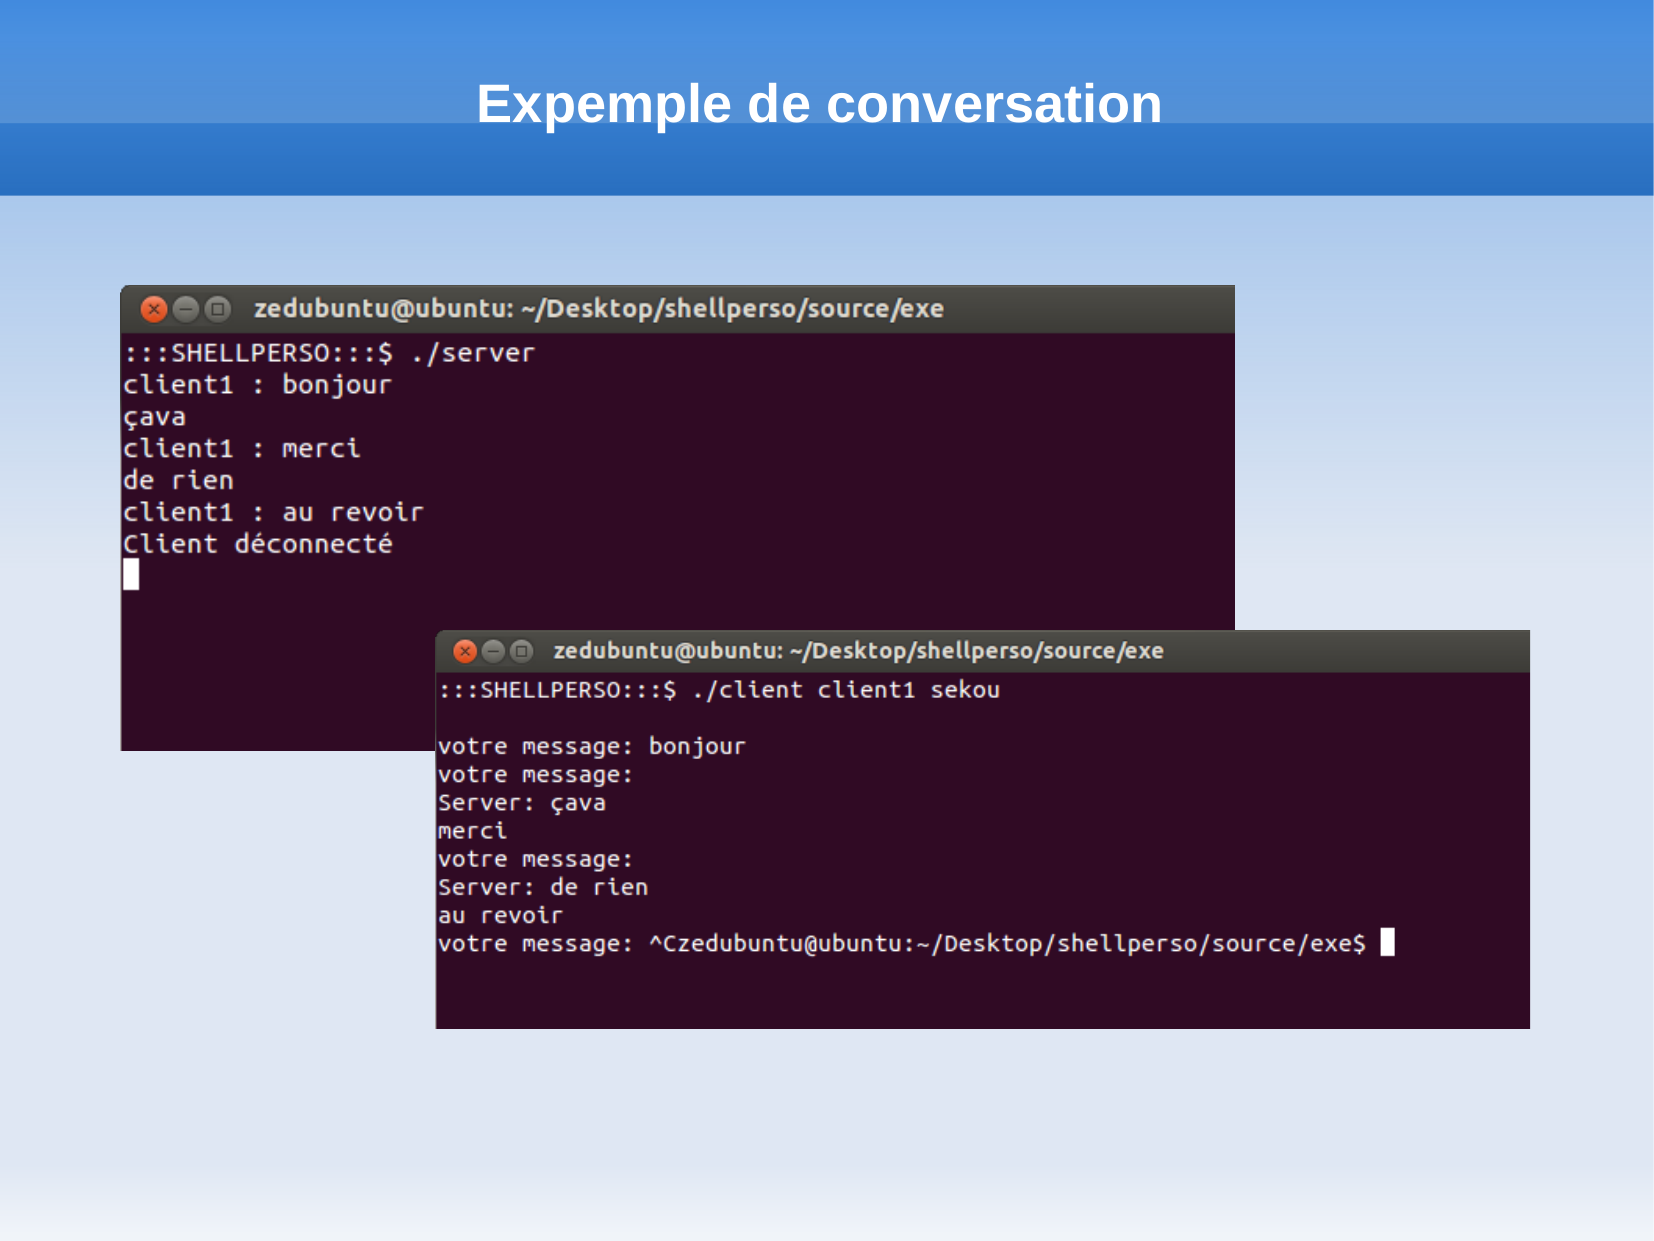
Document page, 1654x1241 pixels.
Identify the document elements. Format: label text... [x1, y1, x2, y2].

picture [0, 0, 1654, 1241]
title Expemple de conversation [76, 0, 1565, 208]
